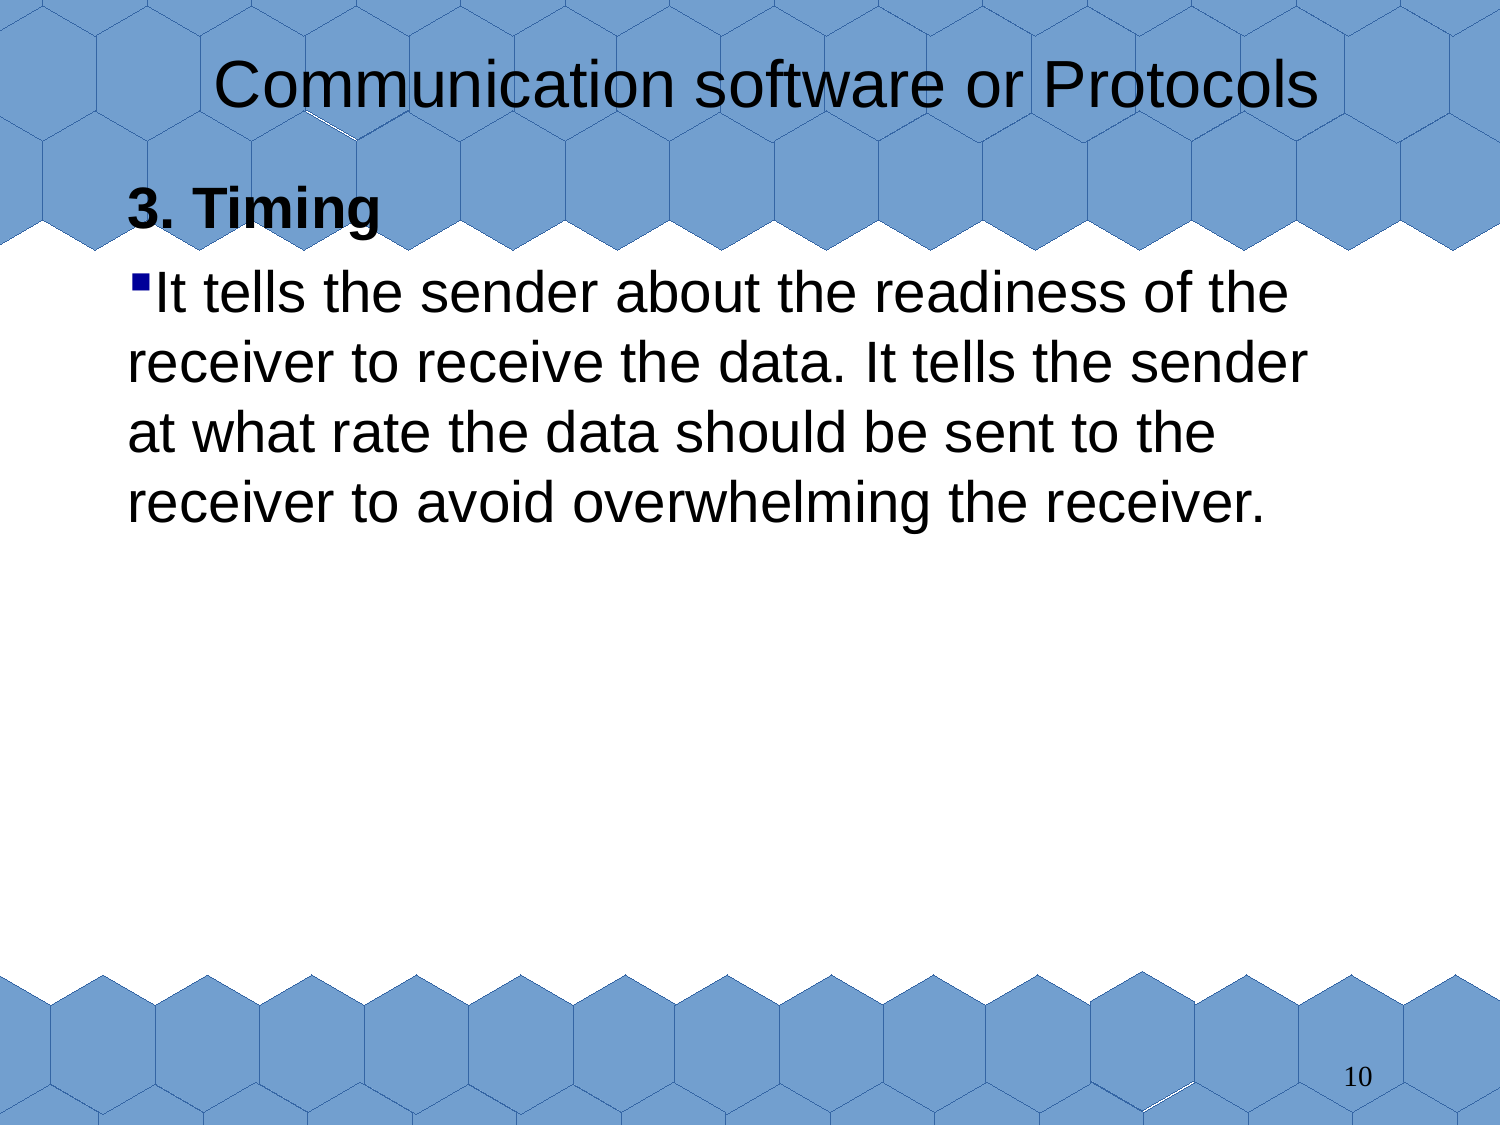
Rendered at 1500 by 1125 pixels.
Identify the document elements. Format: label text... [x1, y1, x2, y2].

list 3. Timing It tells the sender about the readiness of the receiver to receive the data. It tells the sender at what rate the data should be sent to the receiver to avoid overwhelming the receiver. [112, 162, 1388, 1025]
title Communication software or Protocols [112, 0, 1388, 162]
text_box <number> [1074, 1050, 1388, 1125]
